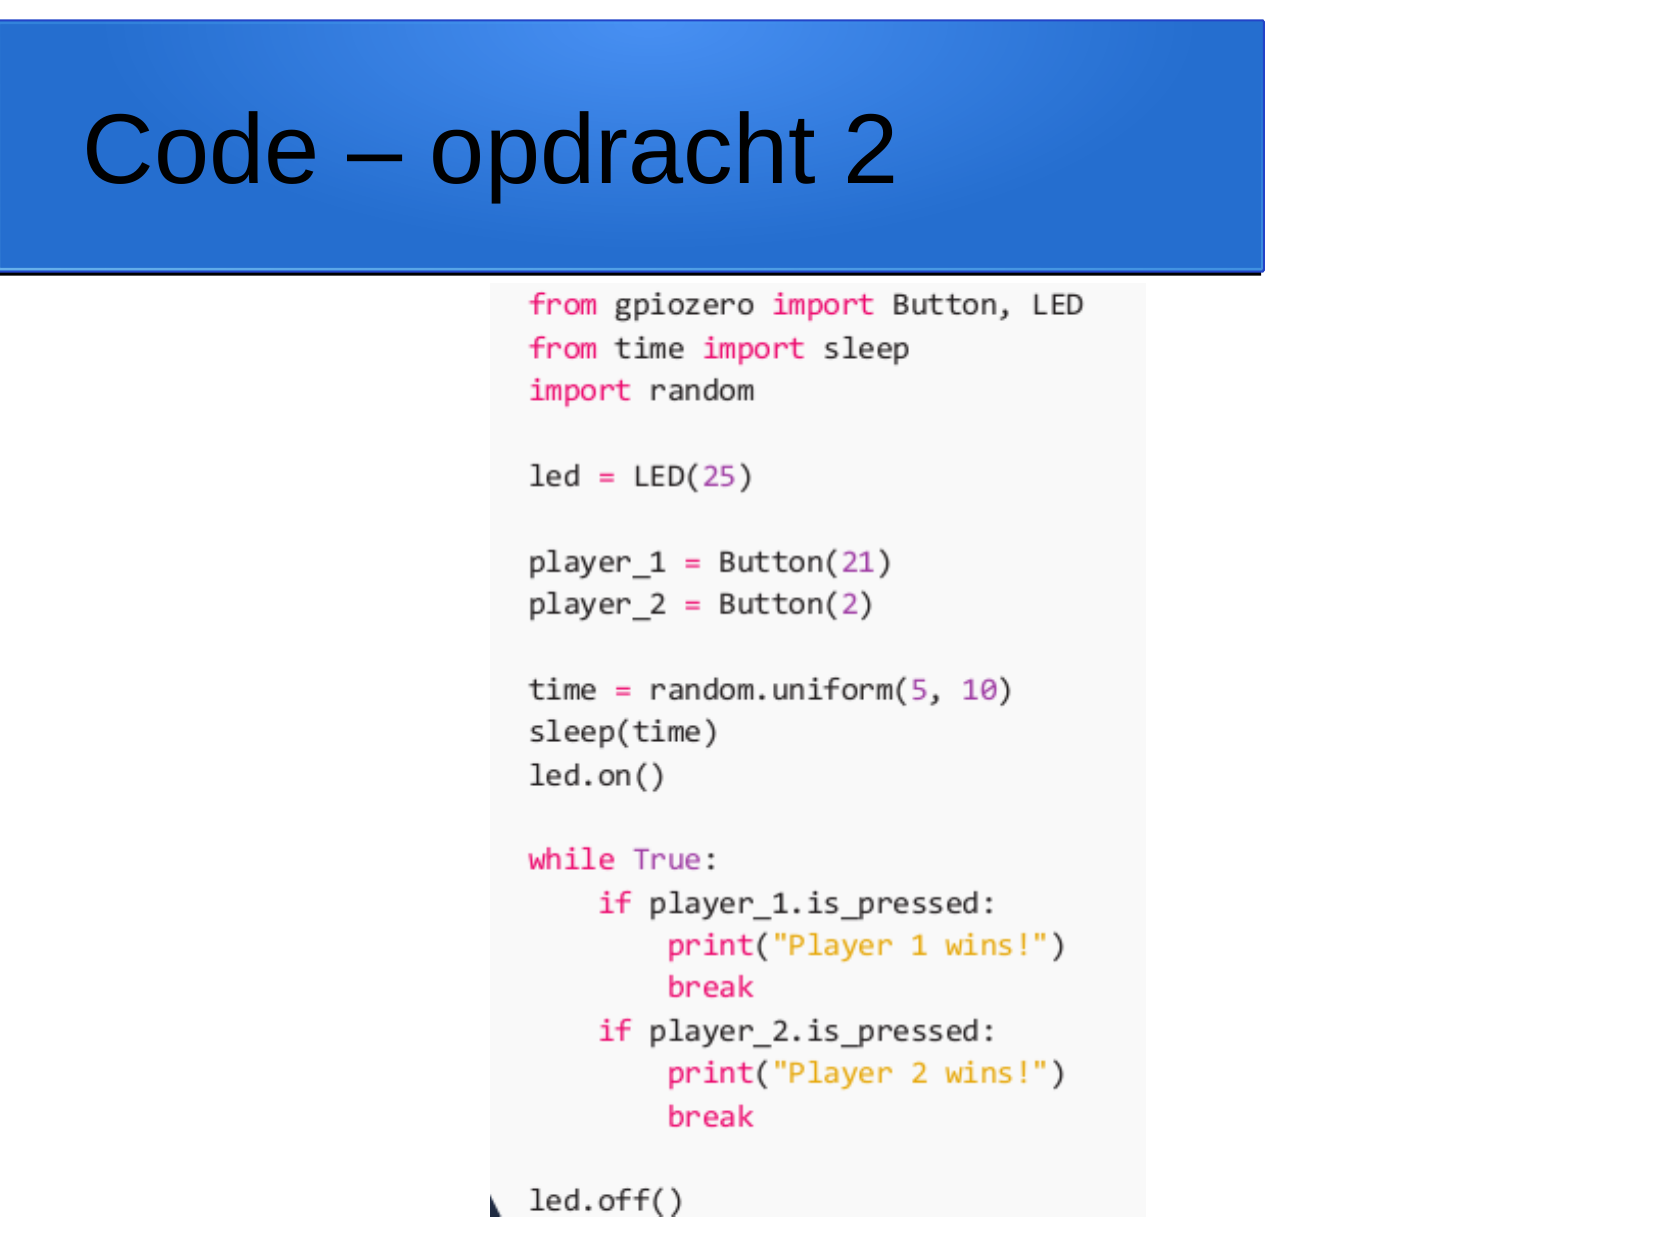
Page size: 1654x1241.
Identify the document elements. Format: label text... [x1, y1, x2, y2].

picture [490, 283, 1146, 1217]
title Code – opdracht 2 [82, 47, 1235, 252]
